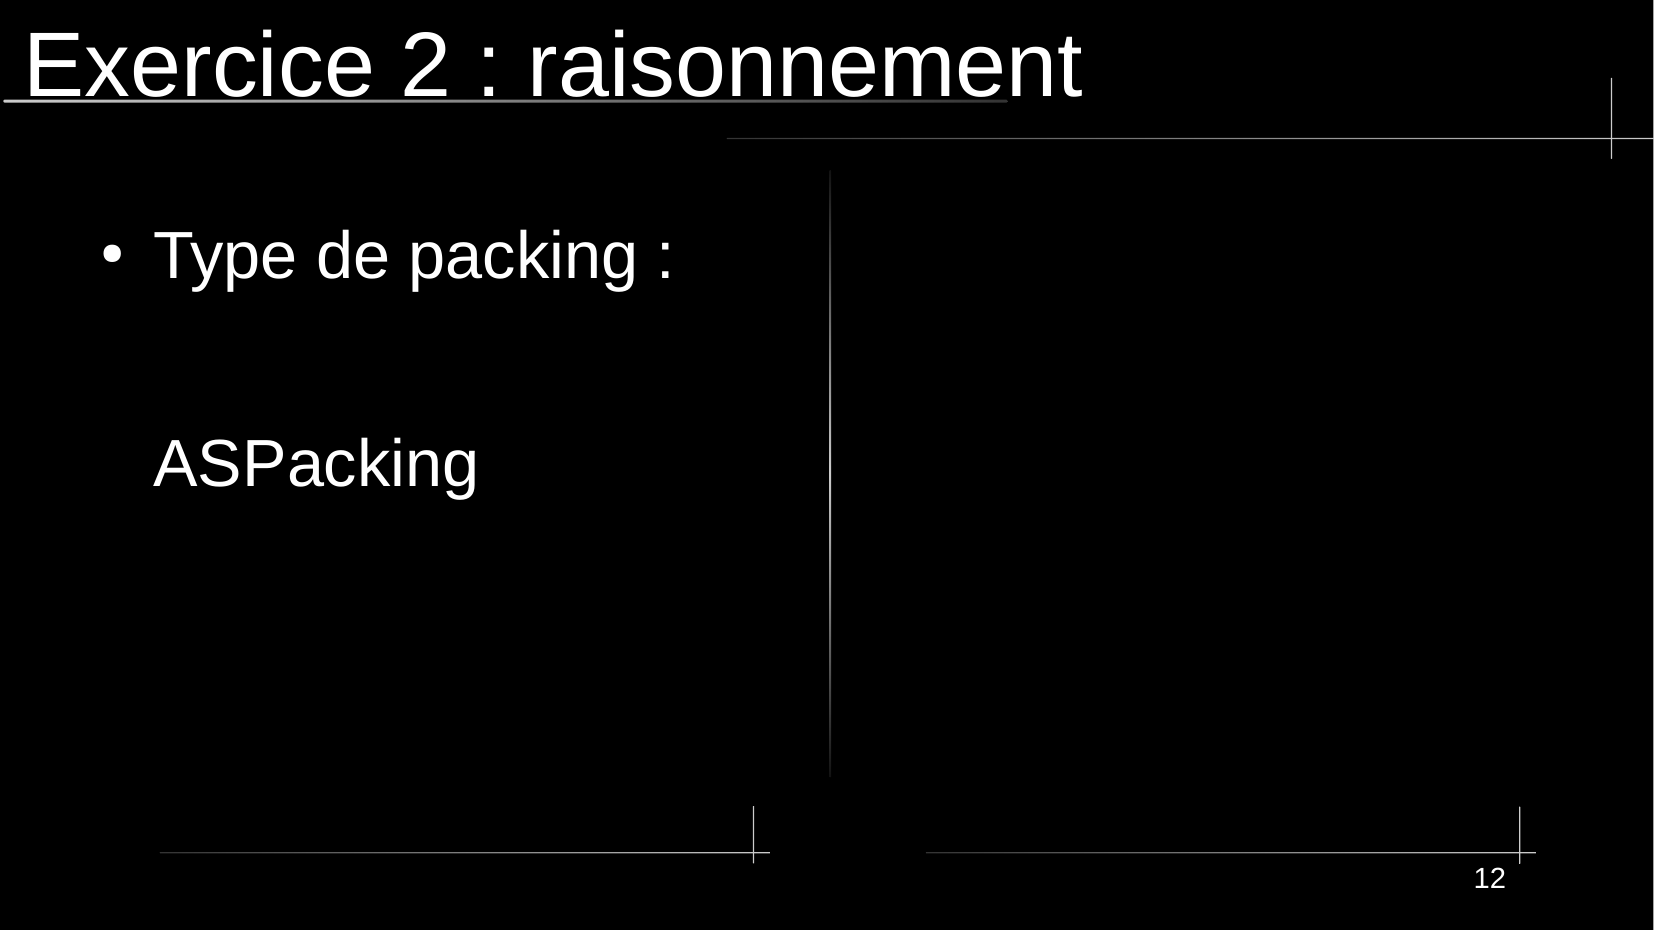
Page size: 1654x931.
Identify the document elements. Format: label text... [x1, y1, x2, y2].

title Exercice 2 : raisonnement [23, 11, 1589, 119]
list Type de packing : ASPacking [82, 217, 809, 758]
